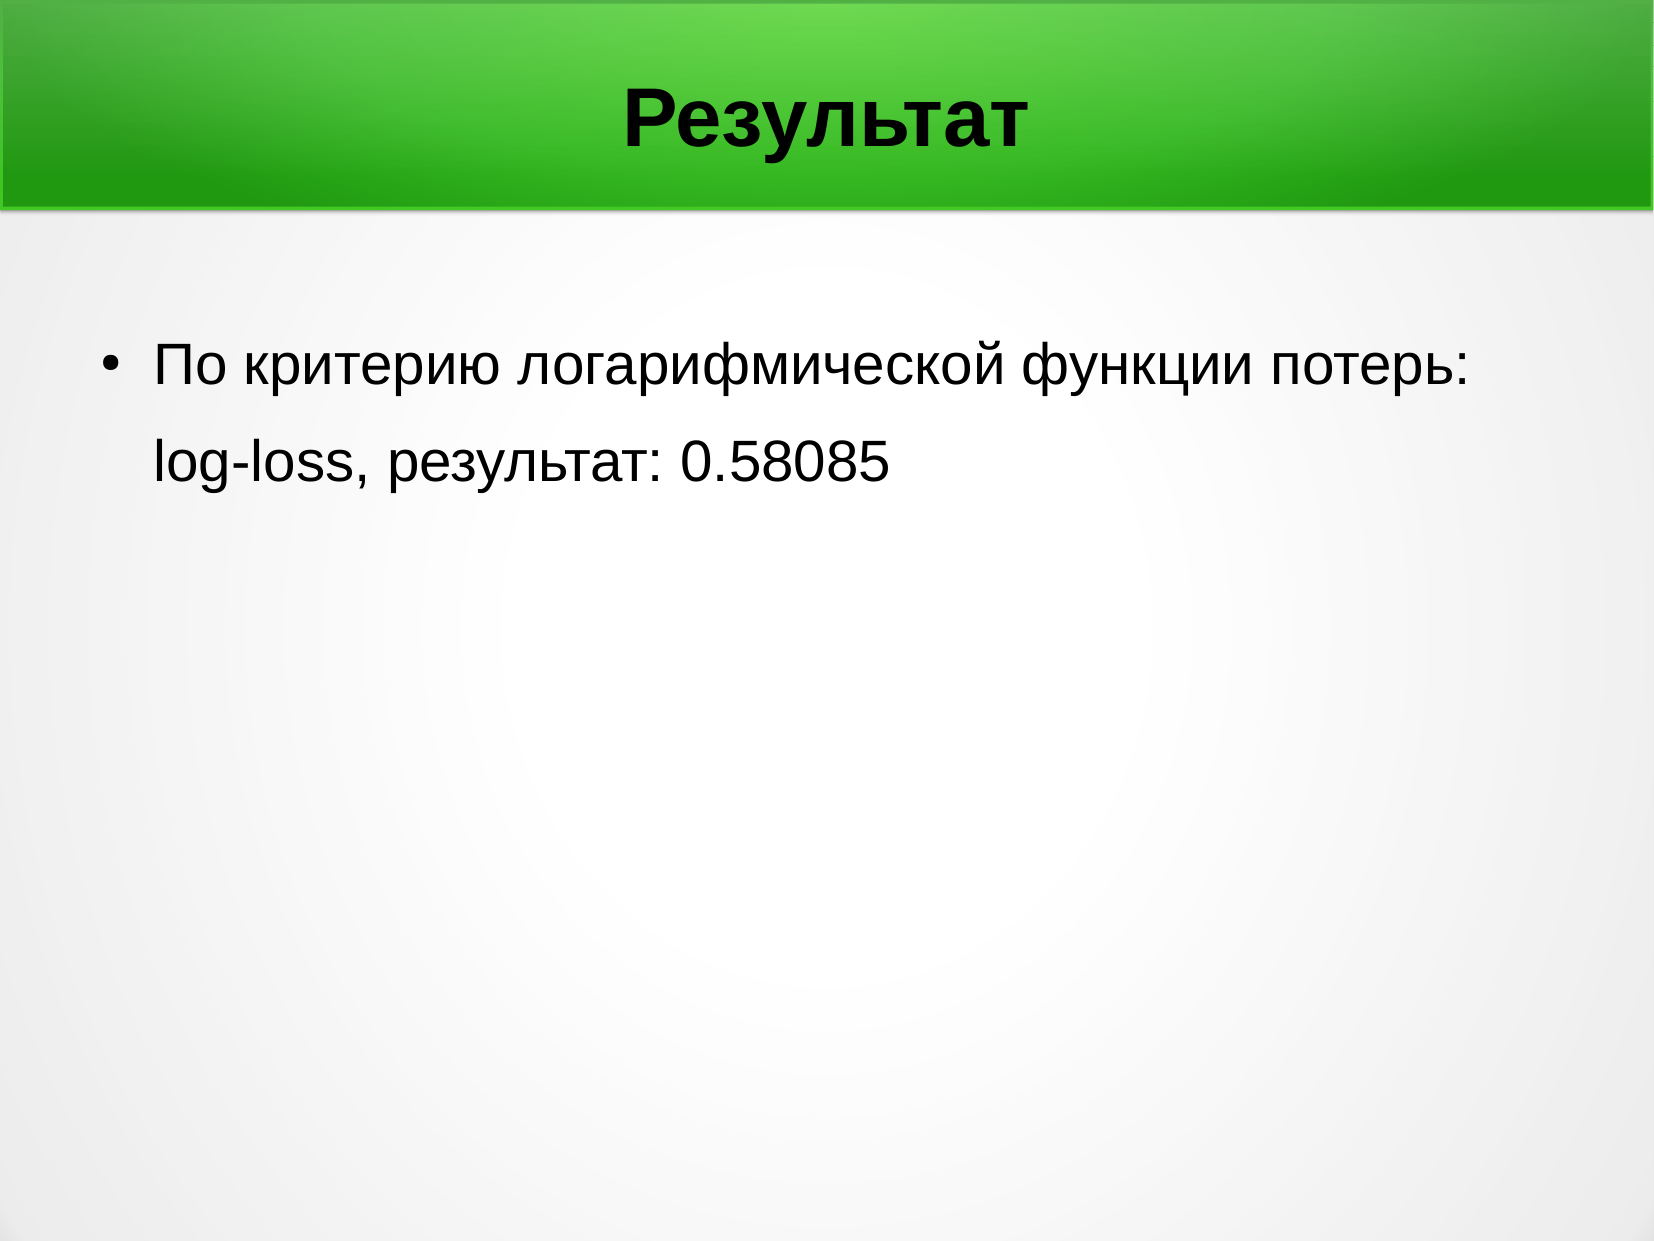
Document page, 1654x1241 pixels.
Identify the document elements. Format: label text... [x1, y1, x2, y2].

list По критерию логарифмической функции потерь: log-loss, результат: 0.58085 [82, 299, 1571, 1019]
title Результат [82, 47, 1571, 189]
